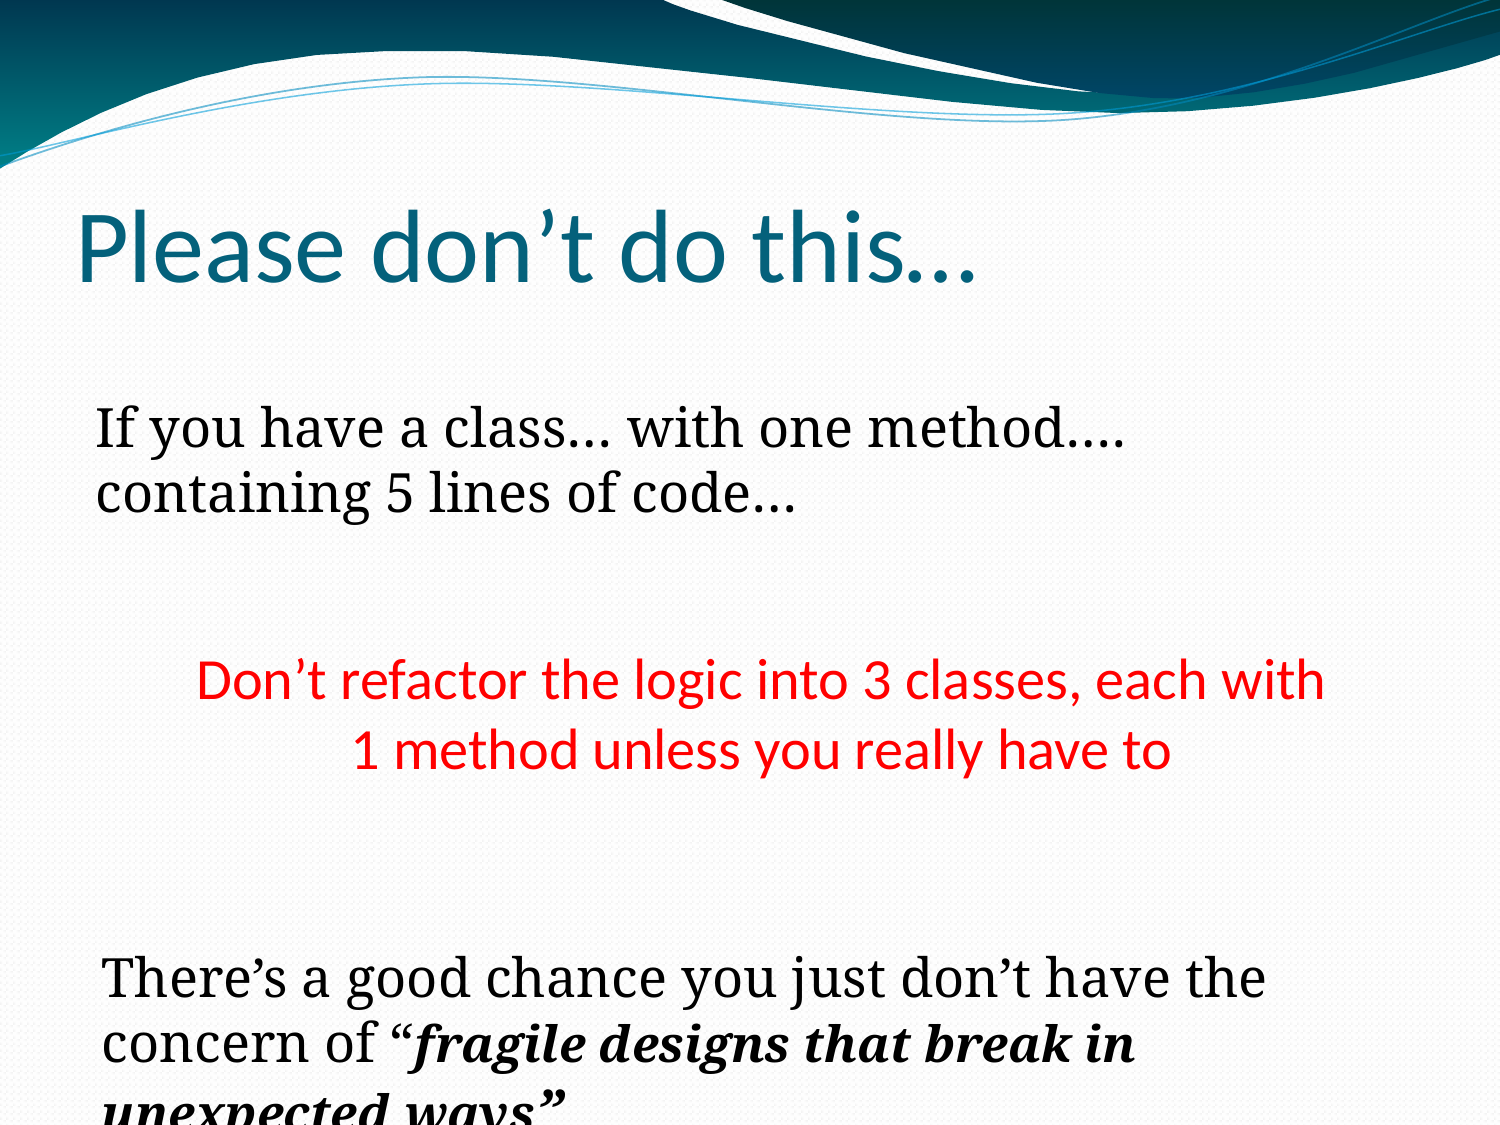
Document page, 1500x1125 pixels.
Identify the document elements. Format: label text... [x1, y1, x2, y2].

text_box There’s a good chance you just don’t have the concern of “fragile designs that break in unexpected ways” [86, 936, 1437, 1125]
title Please don’t do this… [75, 115, 1426, 304]
text_box Don’t refactor the logic into 3 classes, each with 1 method unless you really have to [177, 633, 1347, 790]
list If you have a class… with one method…. containing 5 lines of code… [80, 385, 1431, 575]
